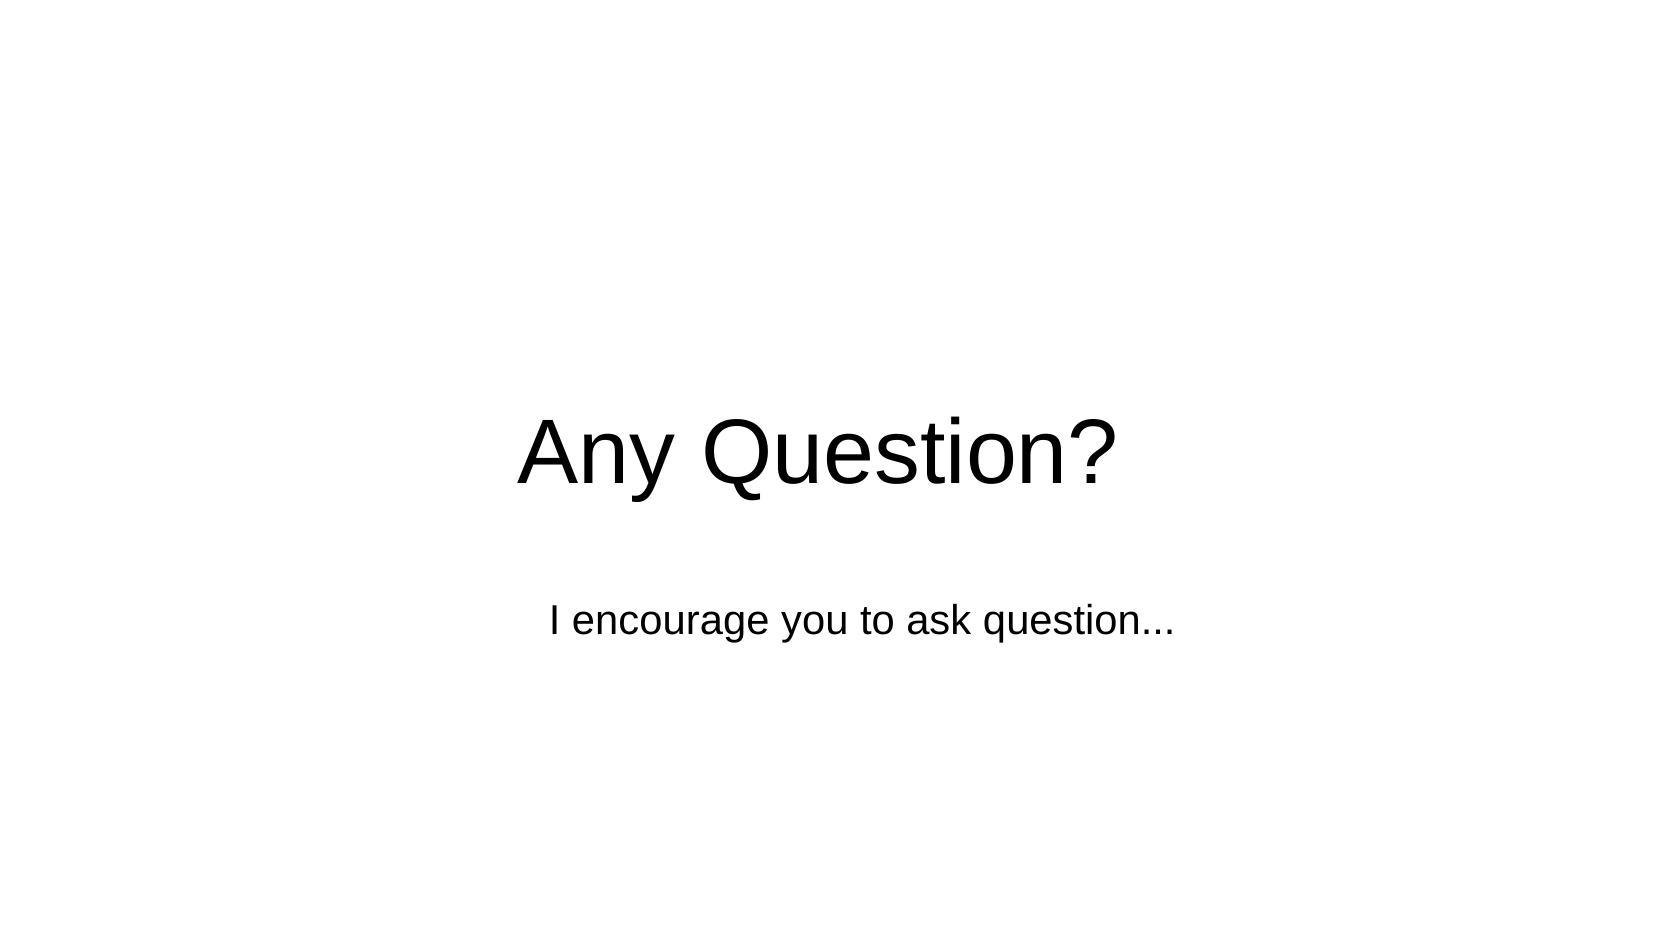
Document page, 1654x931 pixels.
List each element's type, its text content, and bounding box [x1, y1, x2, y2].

title Any Question? [75, 369, 1563, 525]
list I encourage you to ask question... [412, 592, 1312, 675]
